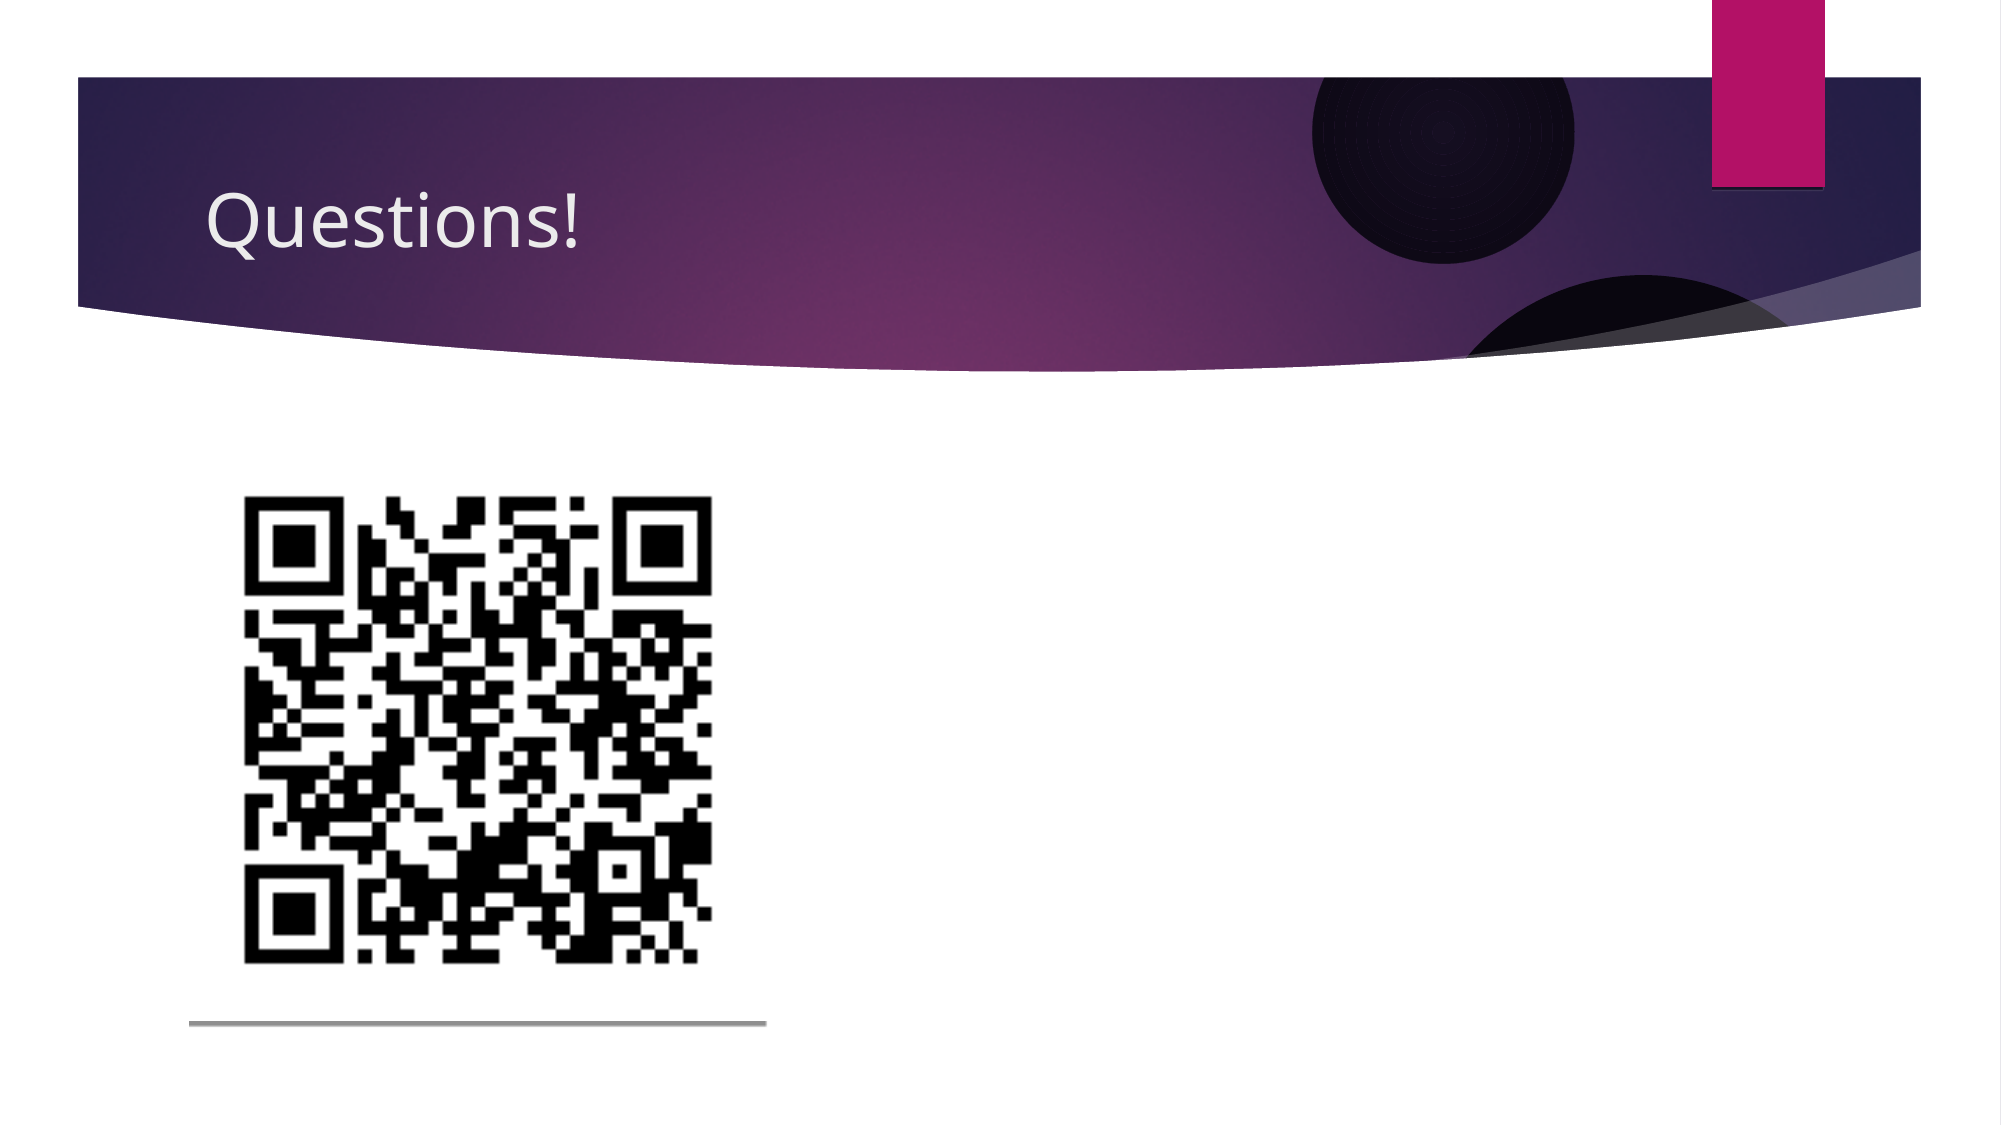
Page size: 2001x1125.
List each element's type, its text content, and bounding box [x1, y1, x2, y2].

title Questions! [189, 159, 1627, 276]
picture [189, 441, 769, 1021]
